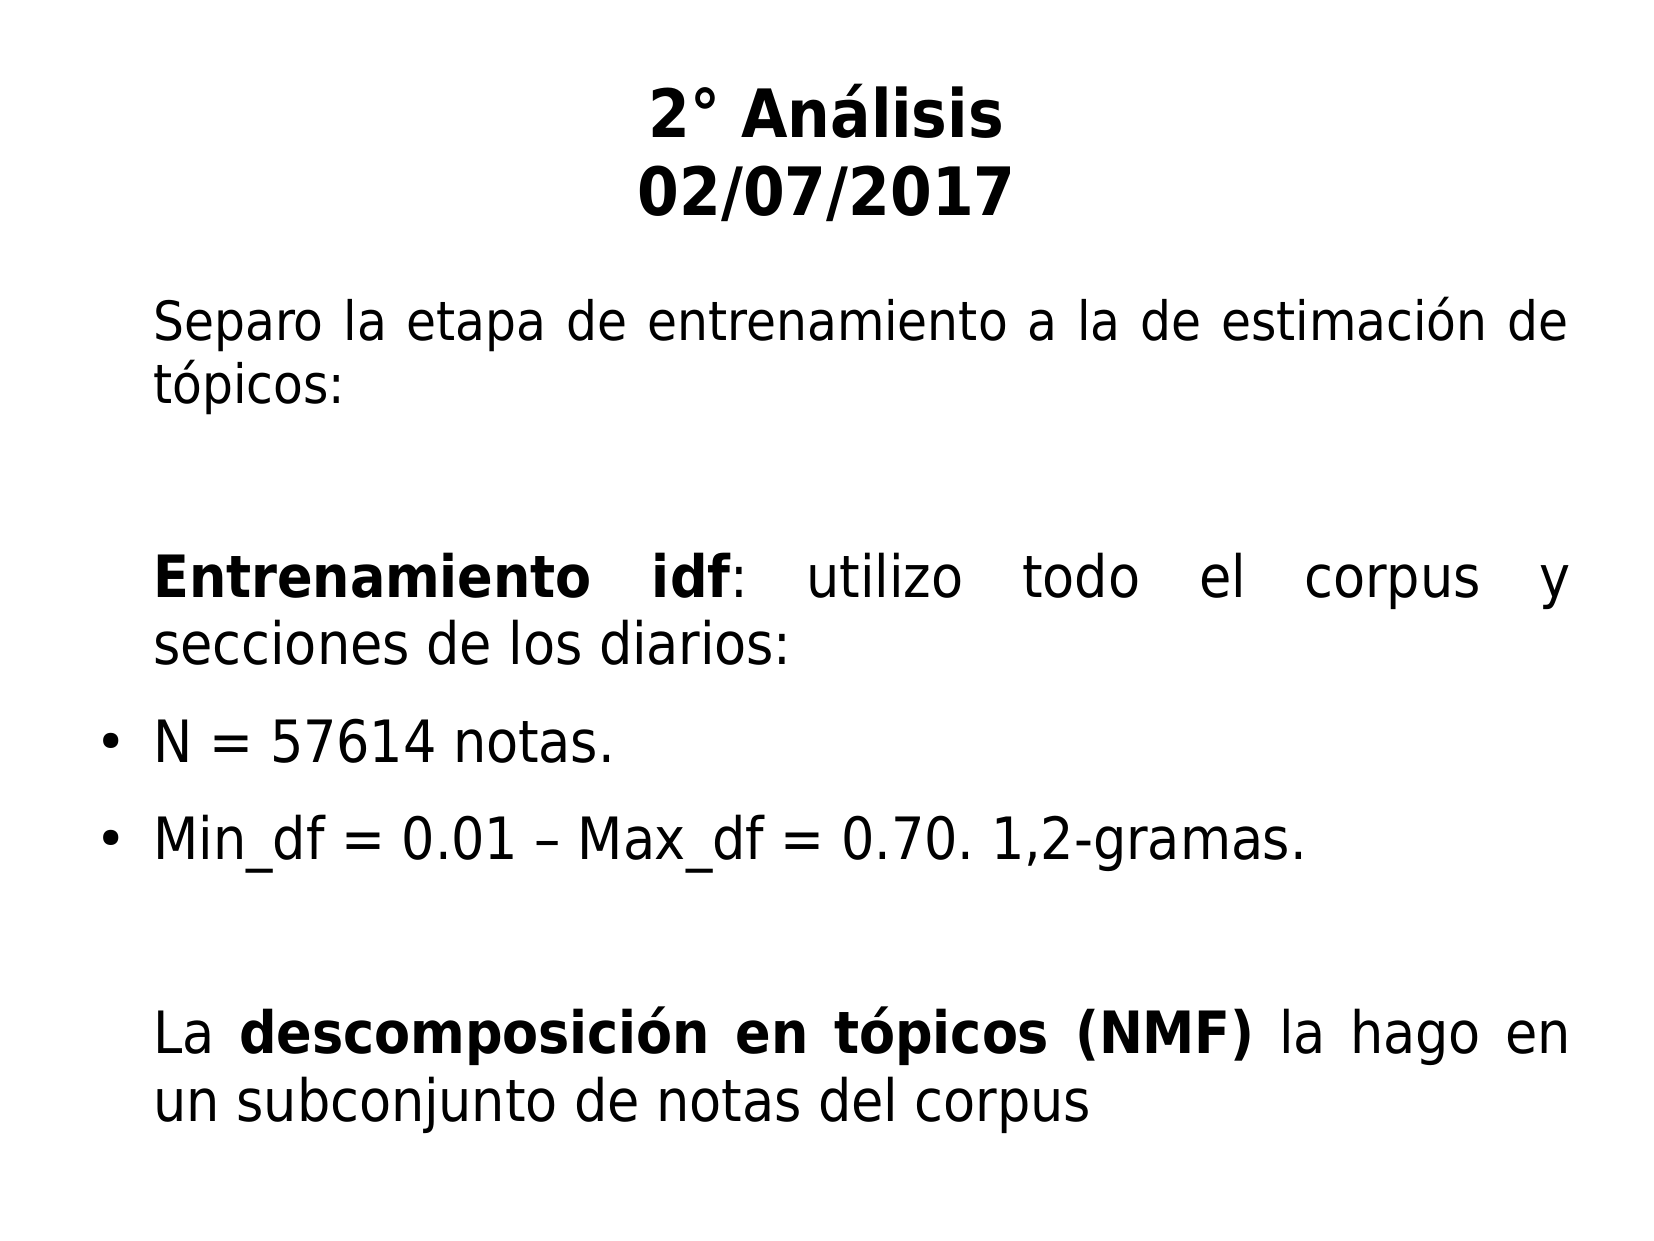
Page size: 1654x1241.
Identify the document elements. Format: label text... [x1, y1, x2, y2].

title 2° Análisis 02/07/2017 [82, 49, 1571, 257]
list Separo la etapa de entrenamiento a la de estimación de tópicos: Entrenamiento idf: utilizo todo el corpus y secciones de los diarios: N = 57614 notas. Min_df = 0.01 – Max_df = 0.70. 1,2-gramas. La descomposición en tópicos (NMF) la hago en un subconjunto de notas del corpus [82, 290, 1571, 1205]
